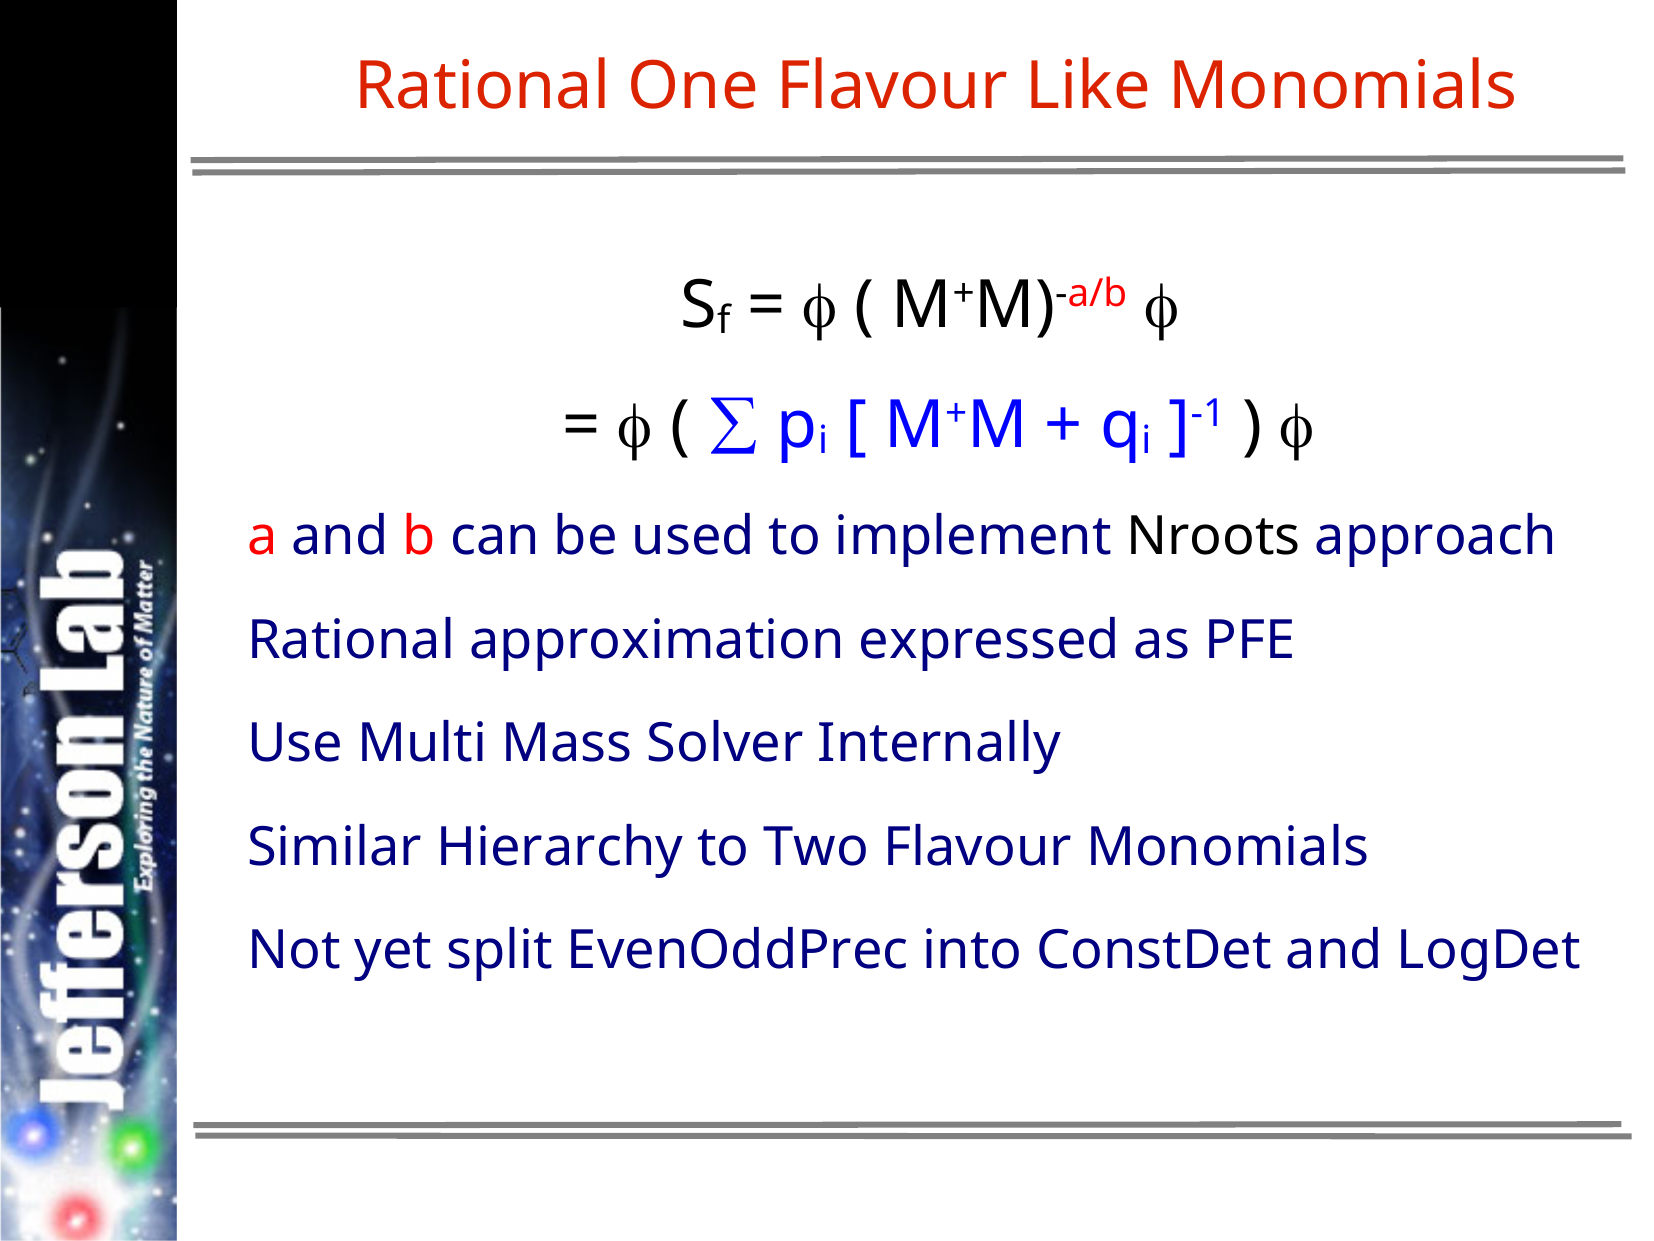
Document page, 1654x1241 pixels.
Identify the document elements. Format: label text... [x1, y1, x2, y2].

picture [2, 308, 176, 1240]
list Sf = f ( M+M)-a/b f = f ( ∑ pi [ M+M + qi ]-1 ) f a and b can be used to implement Nroots approach Rational approximation expressed as PFE Use Multi Mass Solver Internally Similar Hierarchy to Two Flavour Monomials Not yet split EvenOddPrec into ConstDet and LogDet [229, 152, 1630, 1114]
title Rational One Flavour Like Monomials [235, 17, 1638, 149]
